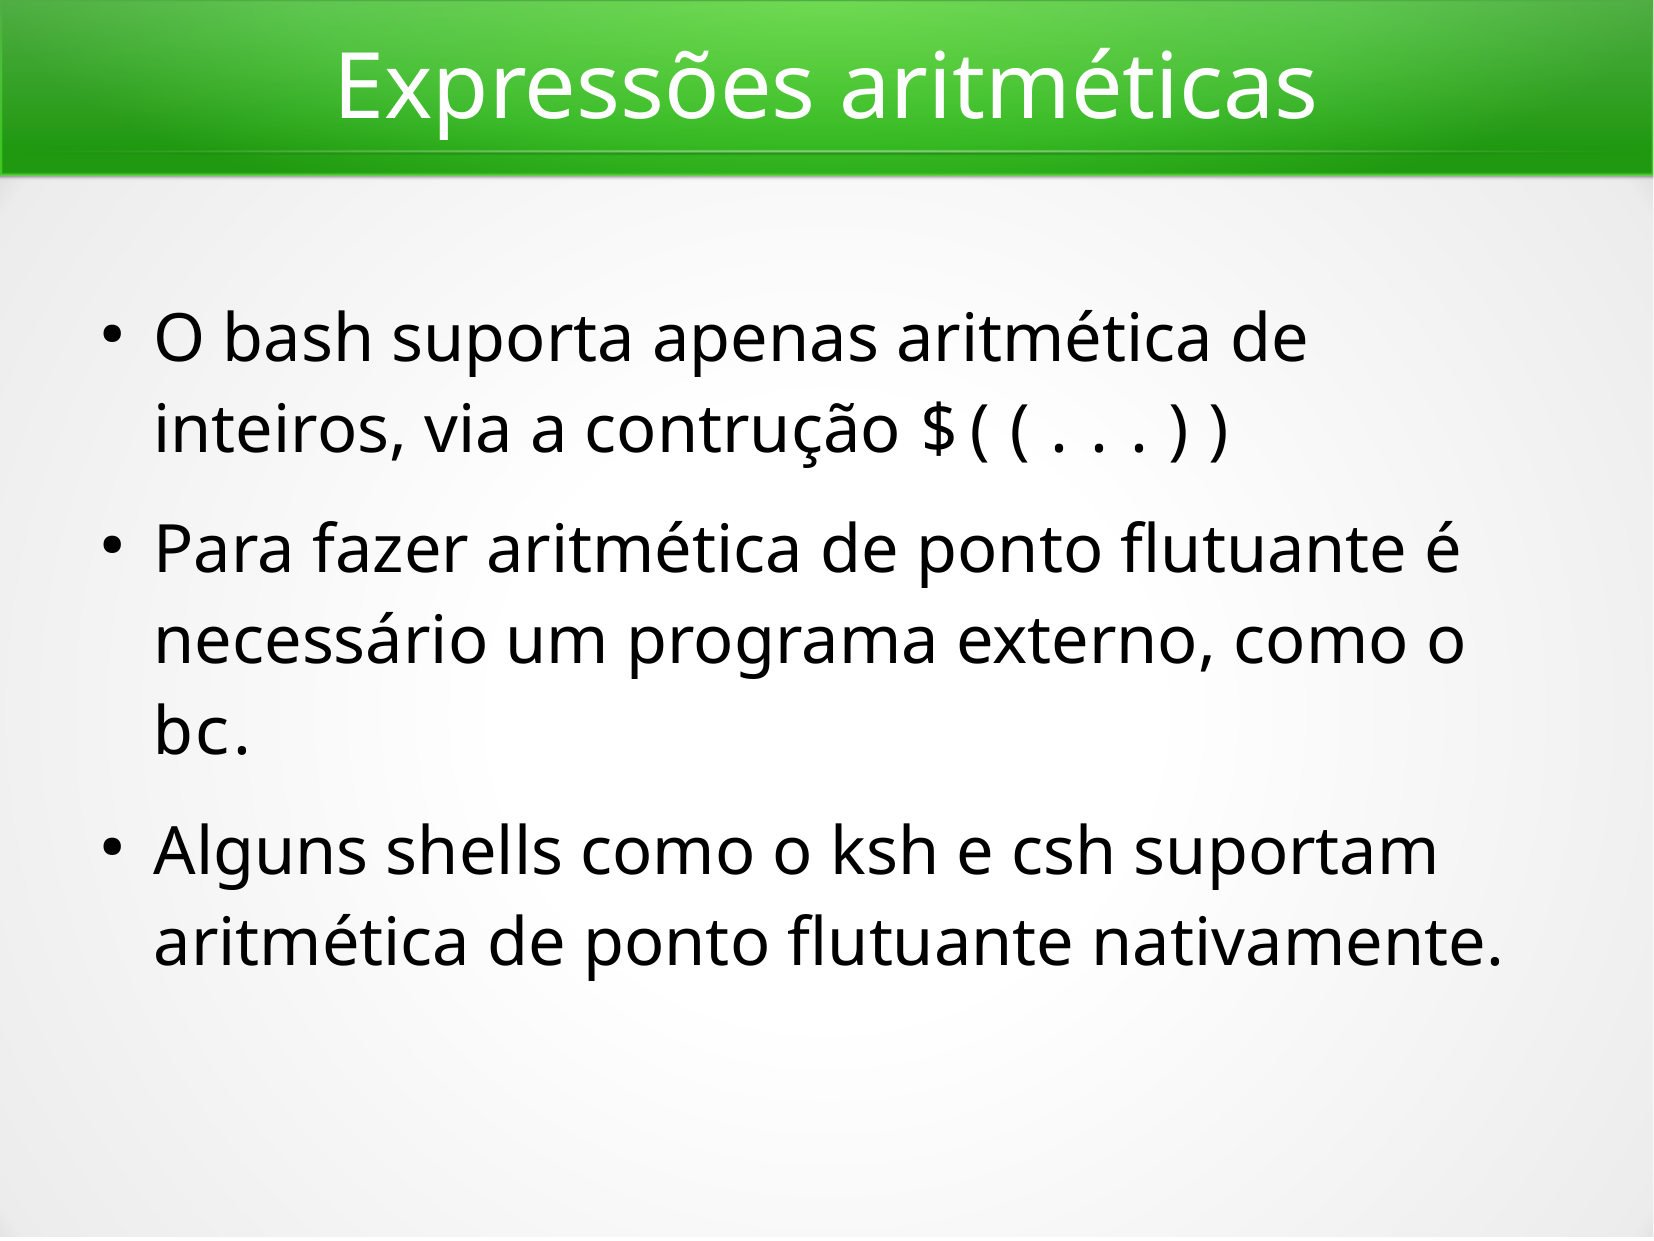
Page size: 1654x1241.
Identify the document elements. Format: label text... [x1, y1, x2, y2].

title Expressões aritméticas [82, 11, 1571, 154]
list O bash suporta apenas aritmética de inteiros, via a contrução $((...)) Para fazer aritmética de ponto flutuante é necessário um programa externo, como o bc. Alguns shells como o ksh e csh suportam aritmética de ponto flutuante nativamente. [82, 290, 1571, 1010]
picture [0, 0, 1654, 1237]
